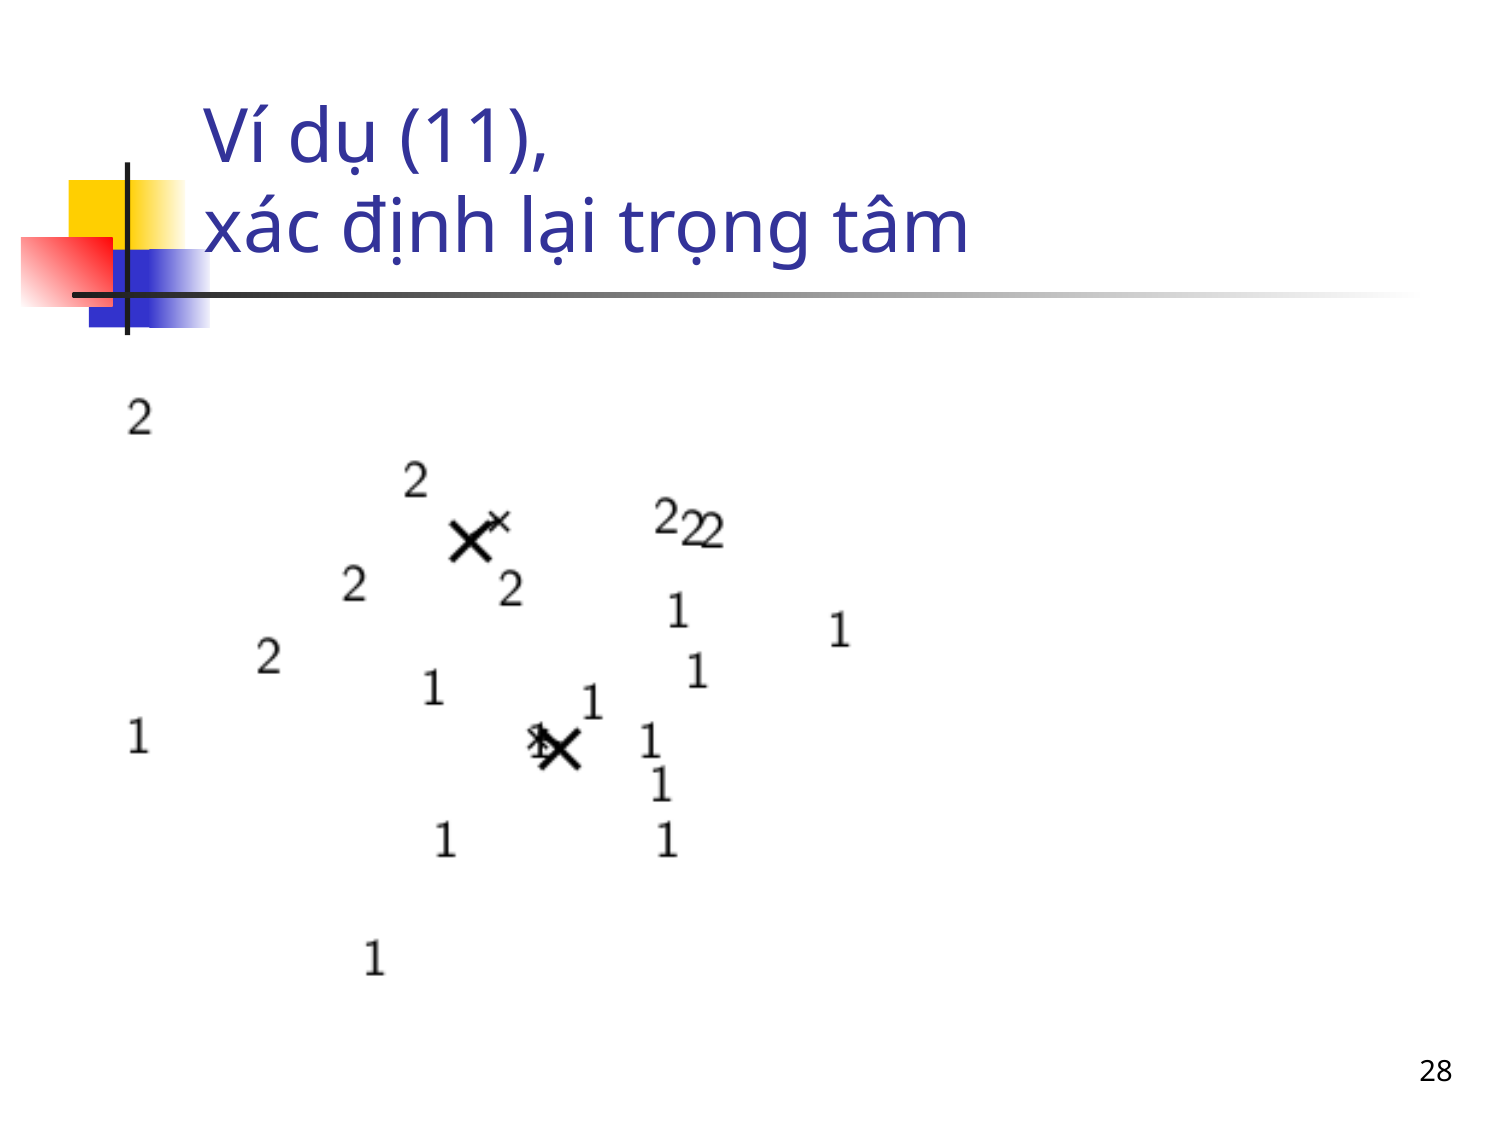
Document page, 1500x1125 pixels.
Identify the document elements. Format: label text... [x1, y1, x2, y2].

picture [90, 389, 866, 988]
slide_number <number> [1155, 1024, 1468, 1100]
title Ví dụ (11), xác định lại trọng tâm [188, 35, 1468, 275]
